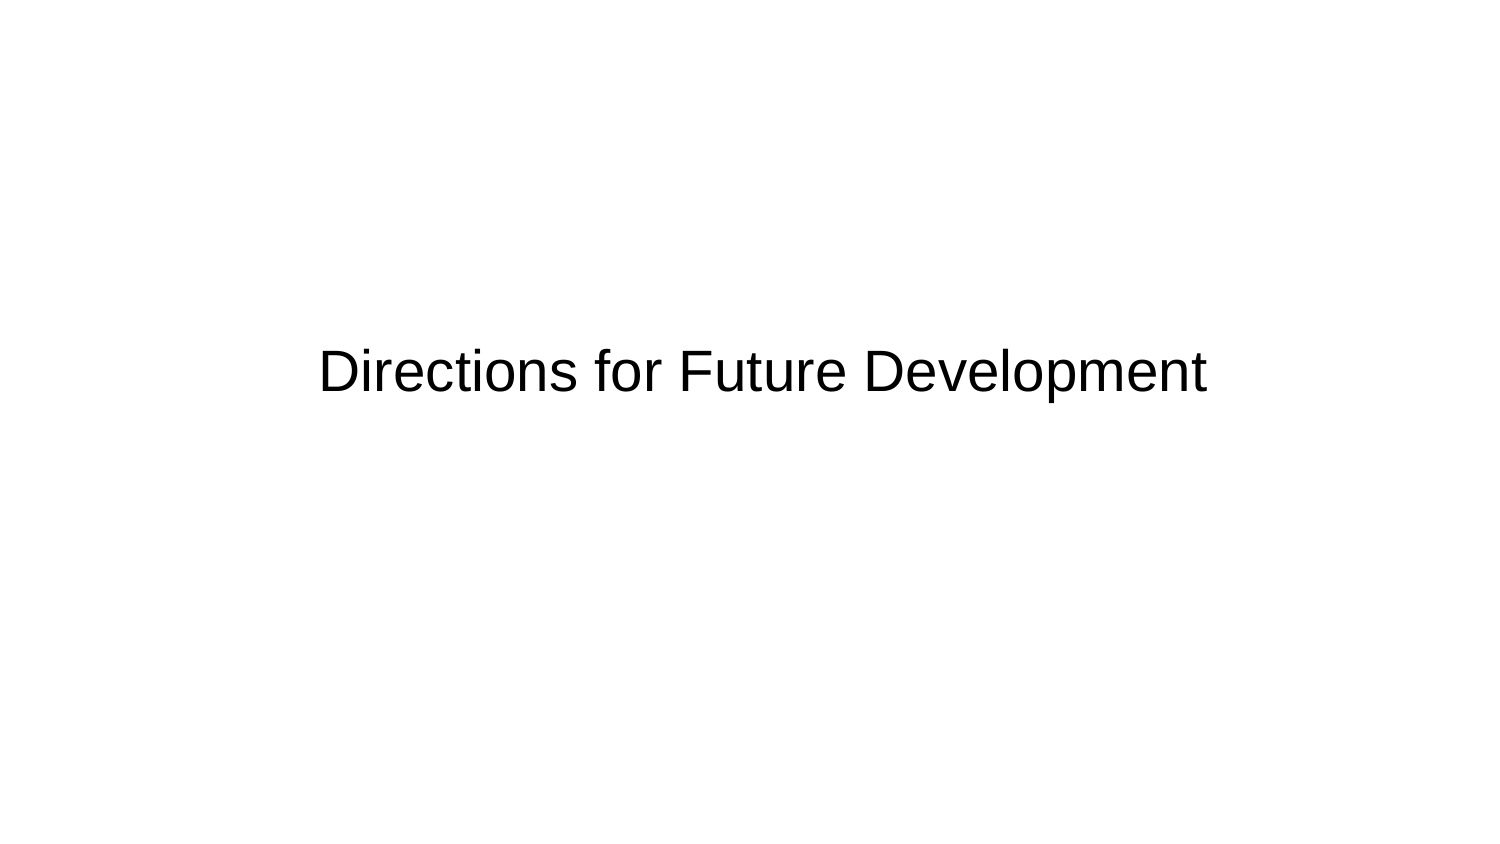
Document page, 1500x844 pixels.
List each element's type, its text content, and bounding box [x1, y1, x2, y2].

title Directions for Future Development [64, 318, 1463, 413]
